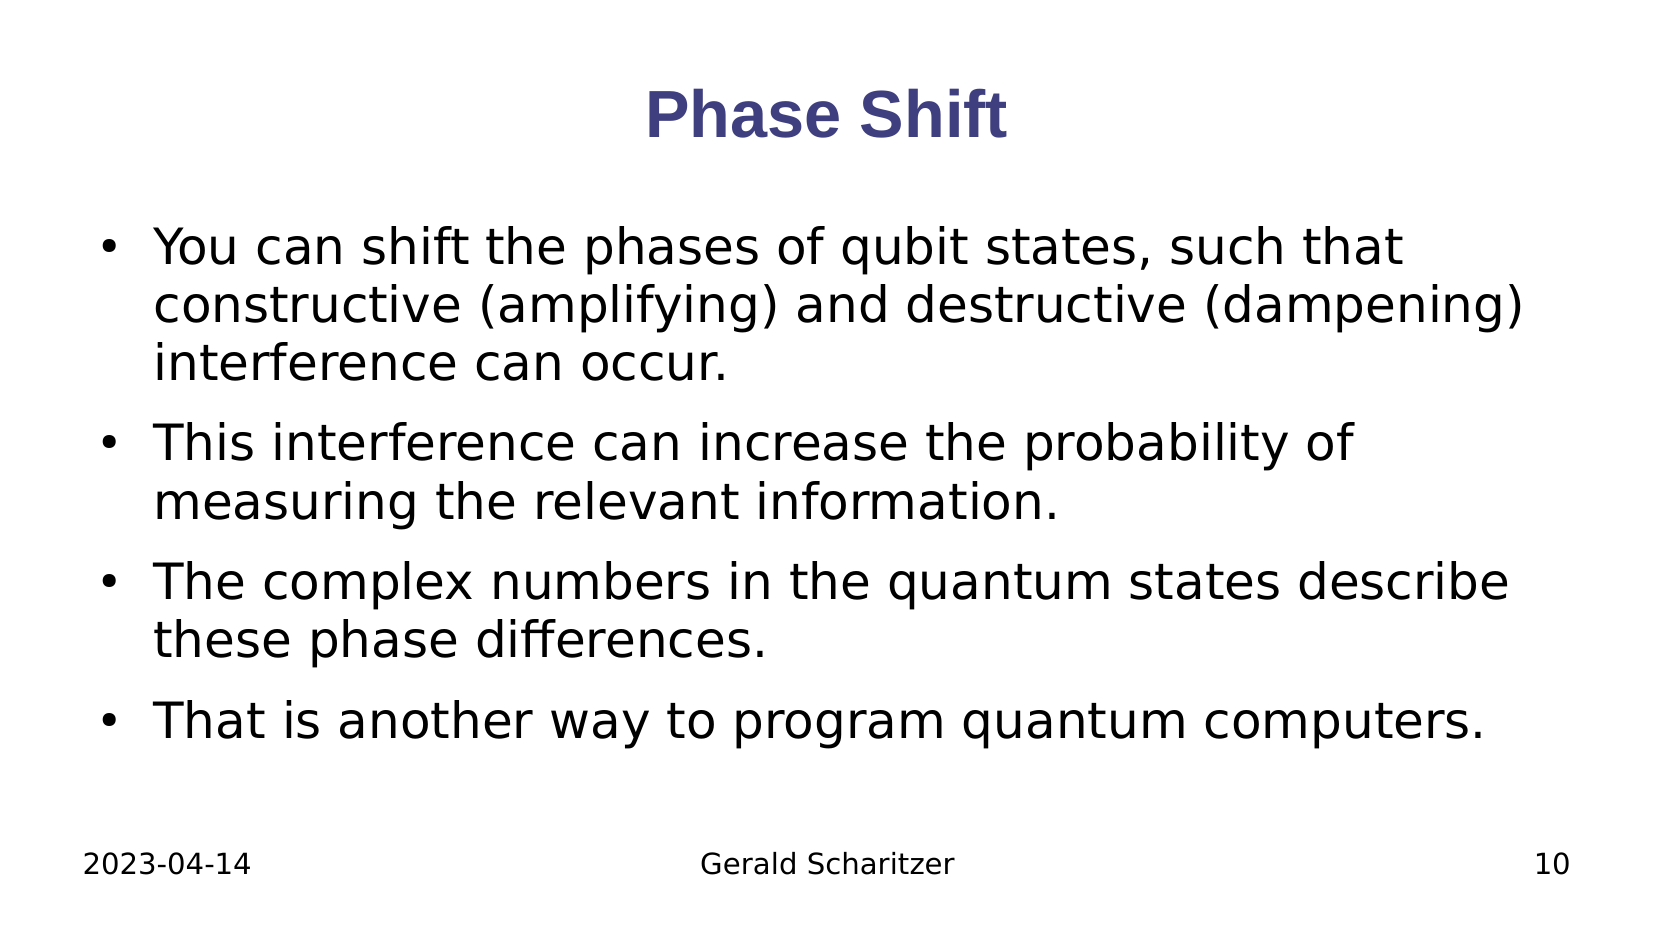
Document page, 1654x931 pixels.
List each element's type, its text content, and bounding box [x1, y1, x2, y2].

title Phase Shift [82, 37, 1571, 193]
list You can shift the phases of qubit states, such that constructive (amplifying) and destructive (dampening) interference can occur. This interference can increase the probability of measuring the relevant information. The complex numbers in the quantum states describe these phase differences. That is another way to program quantum computers. [82, 217, 1571, 758]
